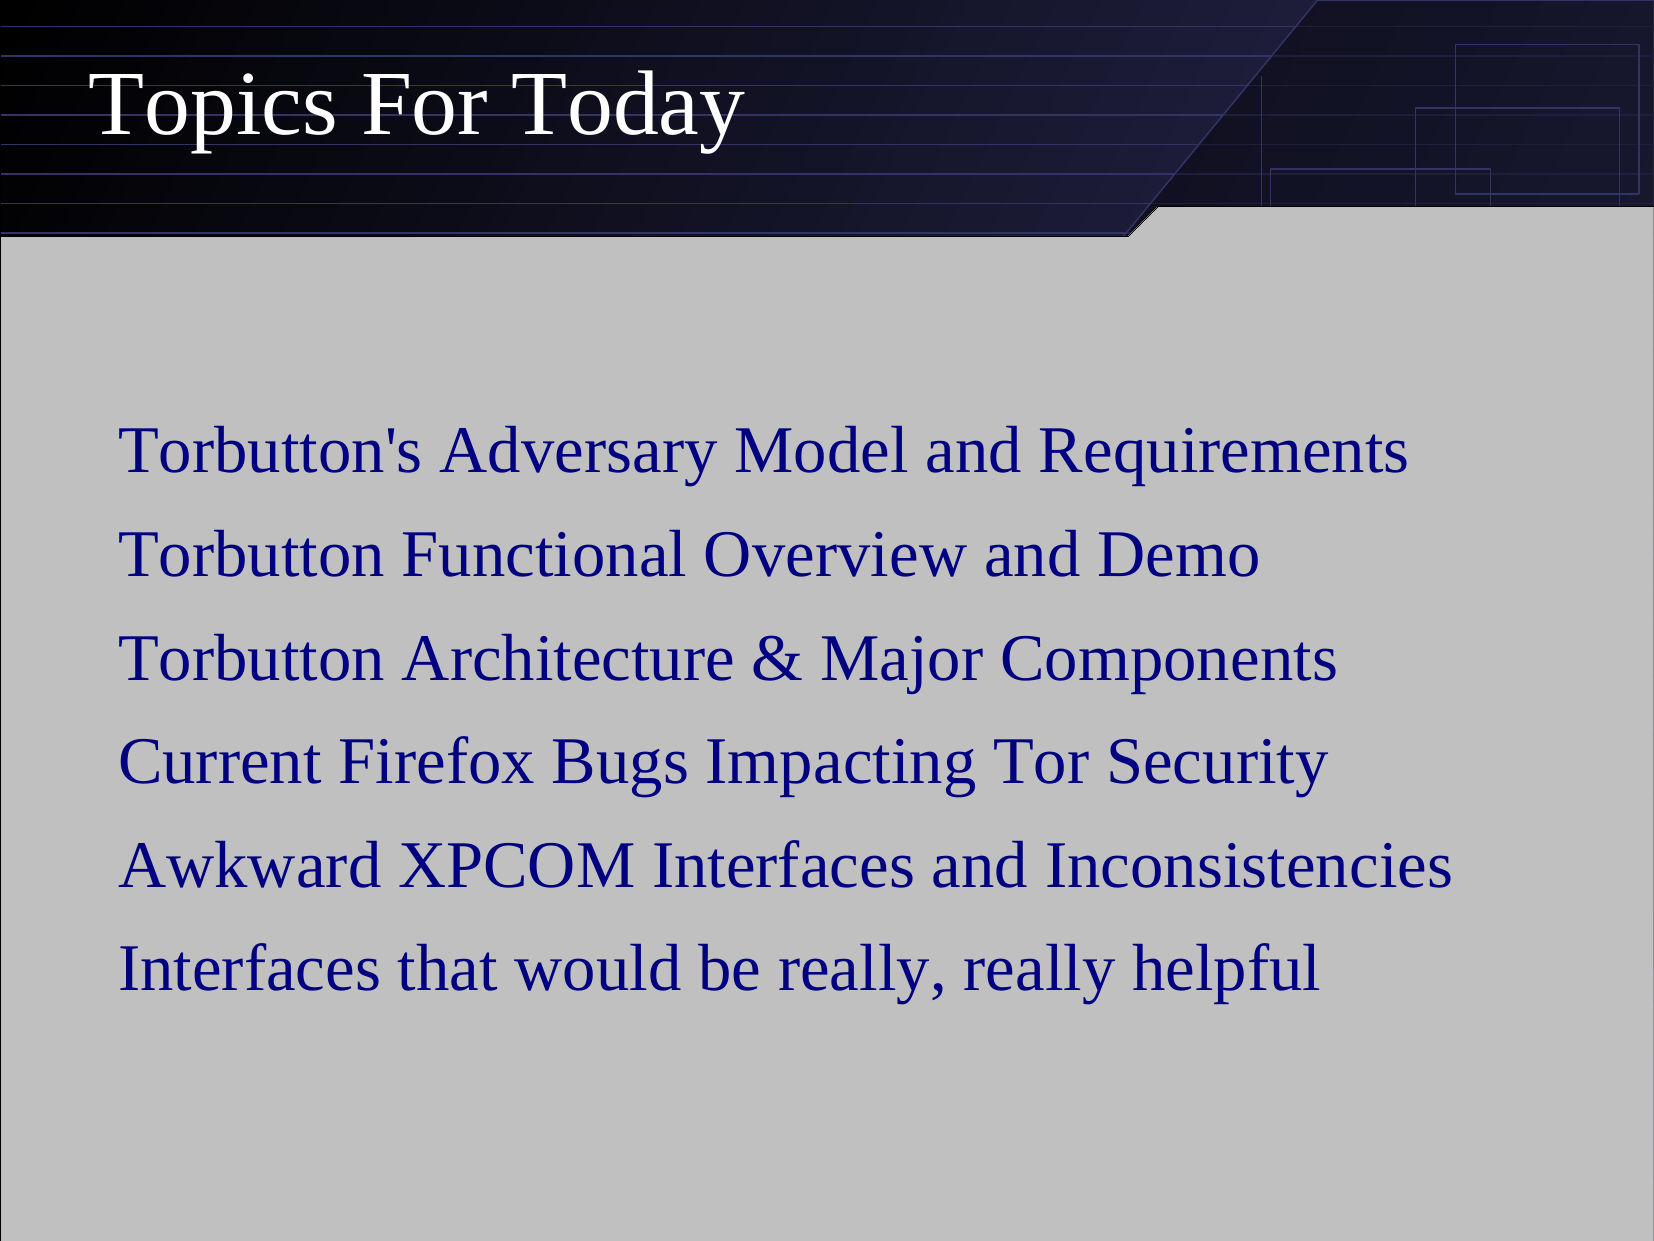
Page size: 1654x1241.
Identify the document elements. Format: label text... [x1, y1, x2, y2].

title Topics For Today [88, 0, 1501, 208]
list Torbutton's Adversary Model and Requirements Torbutton Functional Overview and Demo Torbutton Architecture & Major Components Current Firefox Bugs Impacting Tor Security Awkward XPCOM Interfaces and Inconsistencies Interfaces that would be really, really helpful [118, 413, 1531, 1006]
